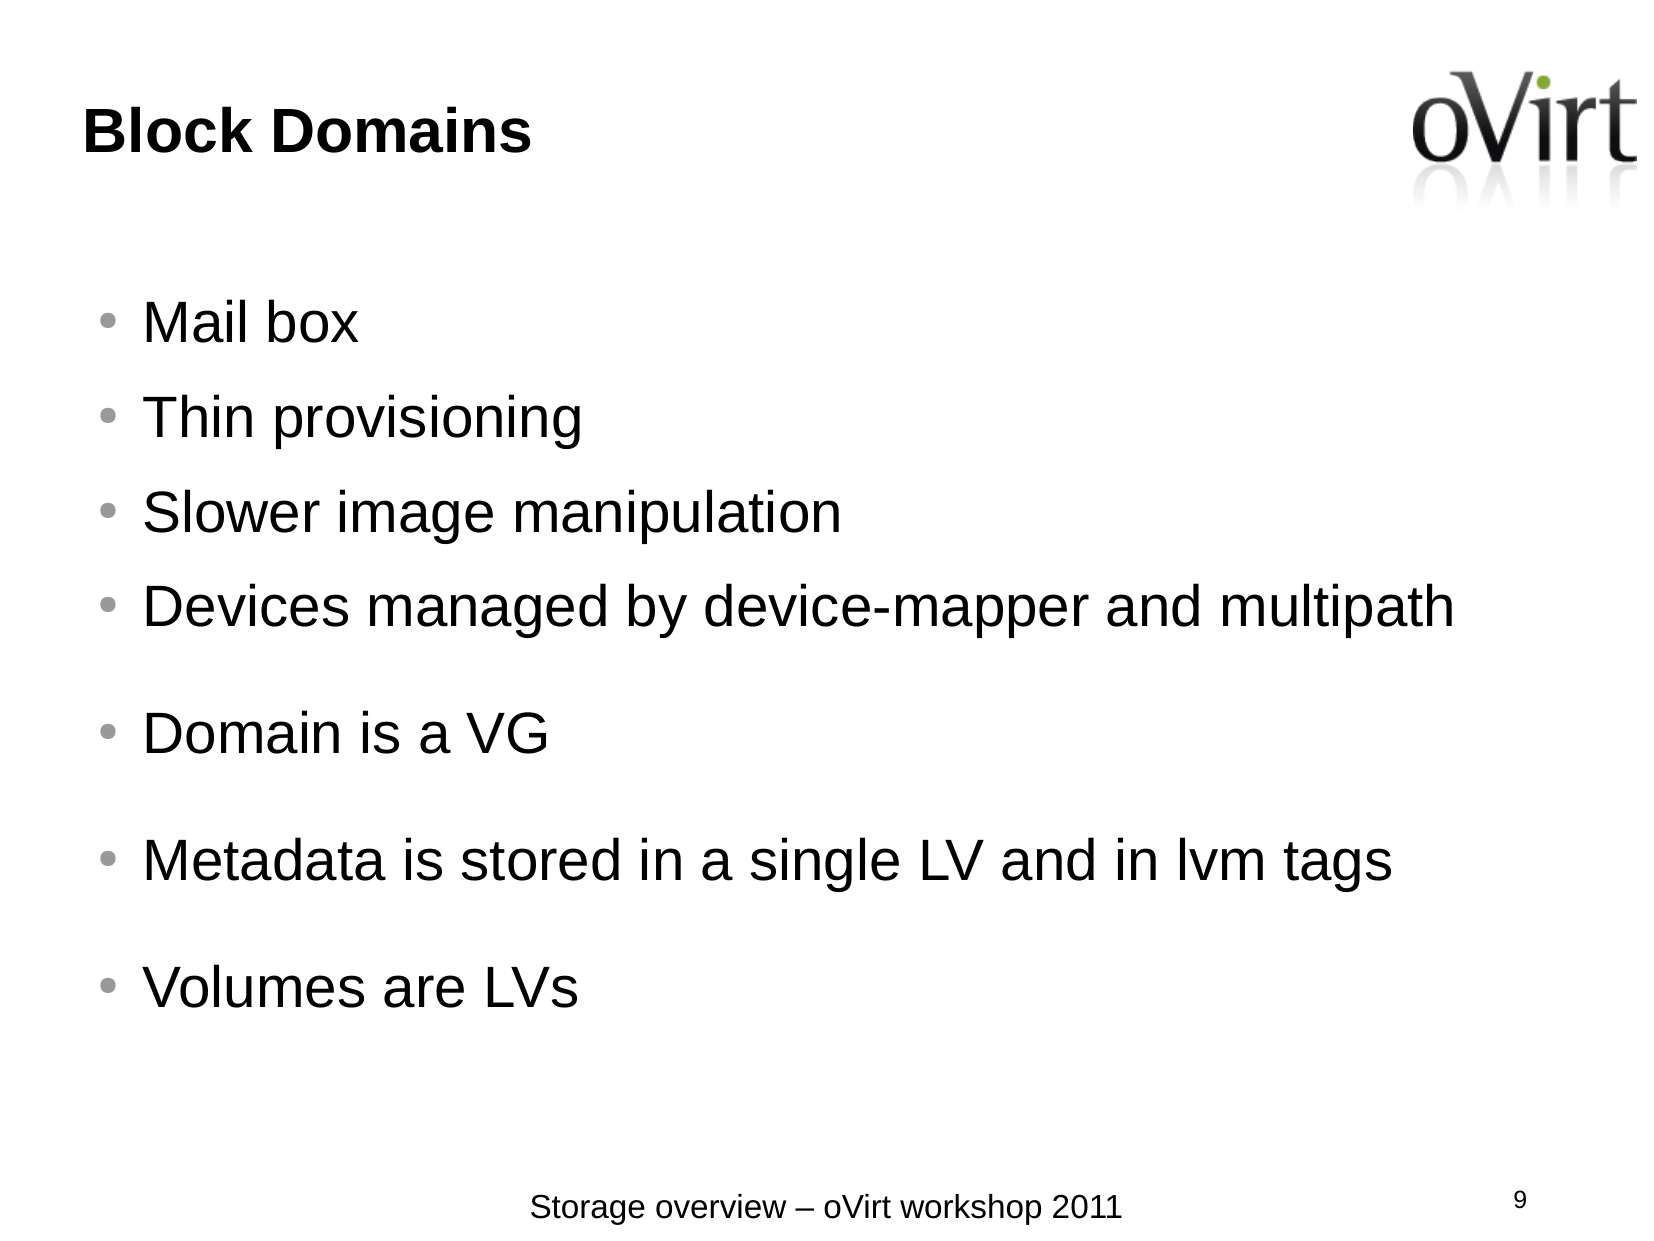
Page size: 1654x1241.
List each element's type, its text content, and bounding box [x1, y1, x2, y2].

list Mail box Thin provisioning Slower image manipulation Devices managed by device-mapper and multipath Domain is a VG Metadata is stored in a single LV and in lvm tags Volumes are LVs [82, 290, 1571, 1163]
title Block Domains [82, 49, 1571, 257]
picture [1571, 63, 1637, 212]
